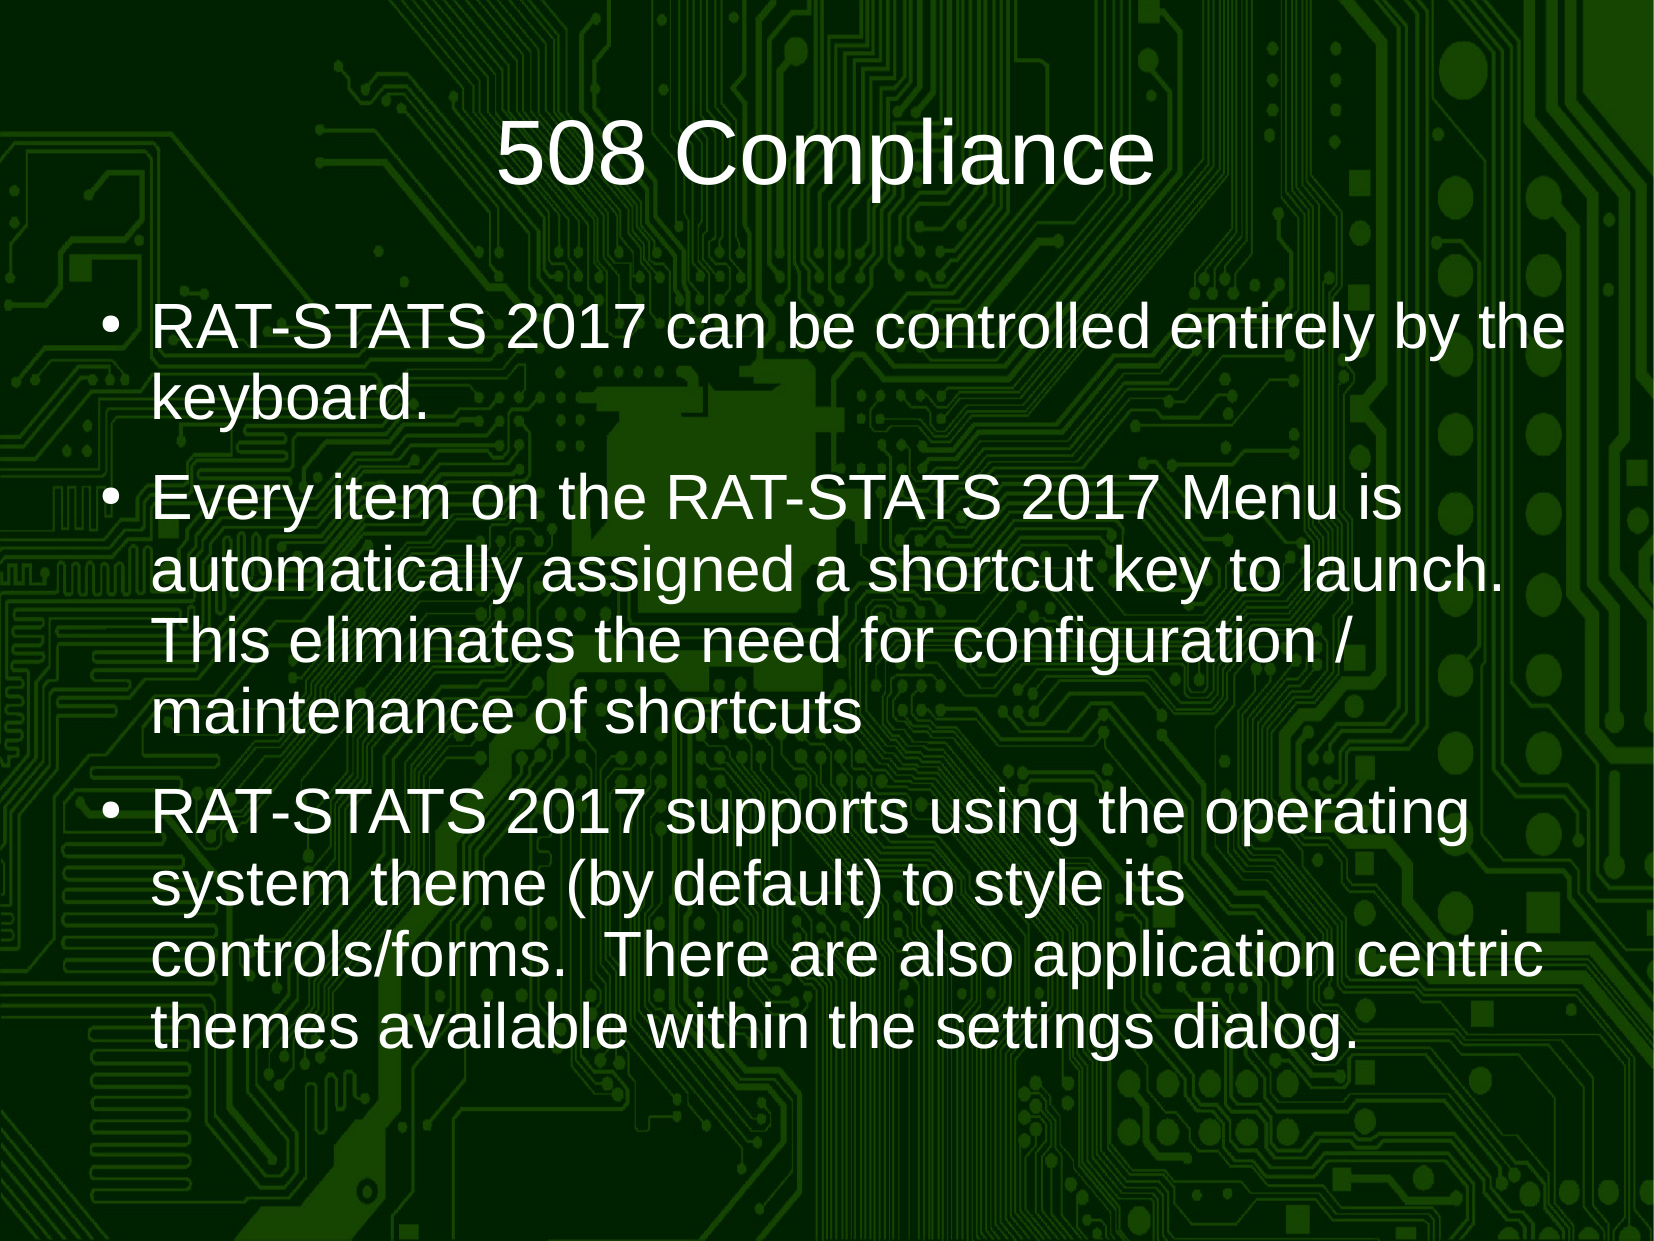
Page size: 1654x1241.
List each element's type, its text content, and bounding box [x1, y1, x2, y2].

title 508 Compliance [82, 49, 1571, 257]
picture [0, 0, 1654, 1241]
list RAT-STATS 2017 can be controlled entirely by the keyboard. Every item on the RAT-STATS 2017 Menu is automatically assigned a shortcut key to launch. This eliminates the need for configuration / maintenance of shortcuts RAT-STATS 2017 supports using the operating system theme (by default) to style its controls/forms. There are also application centric themes available within the settings dialog. [82, 290, 1571, 1111]
